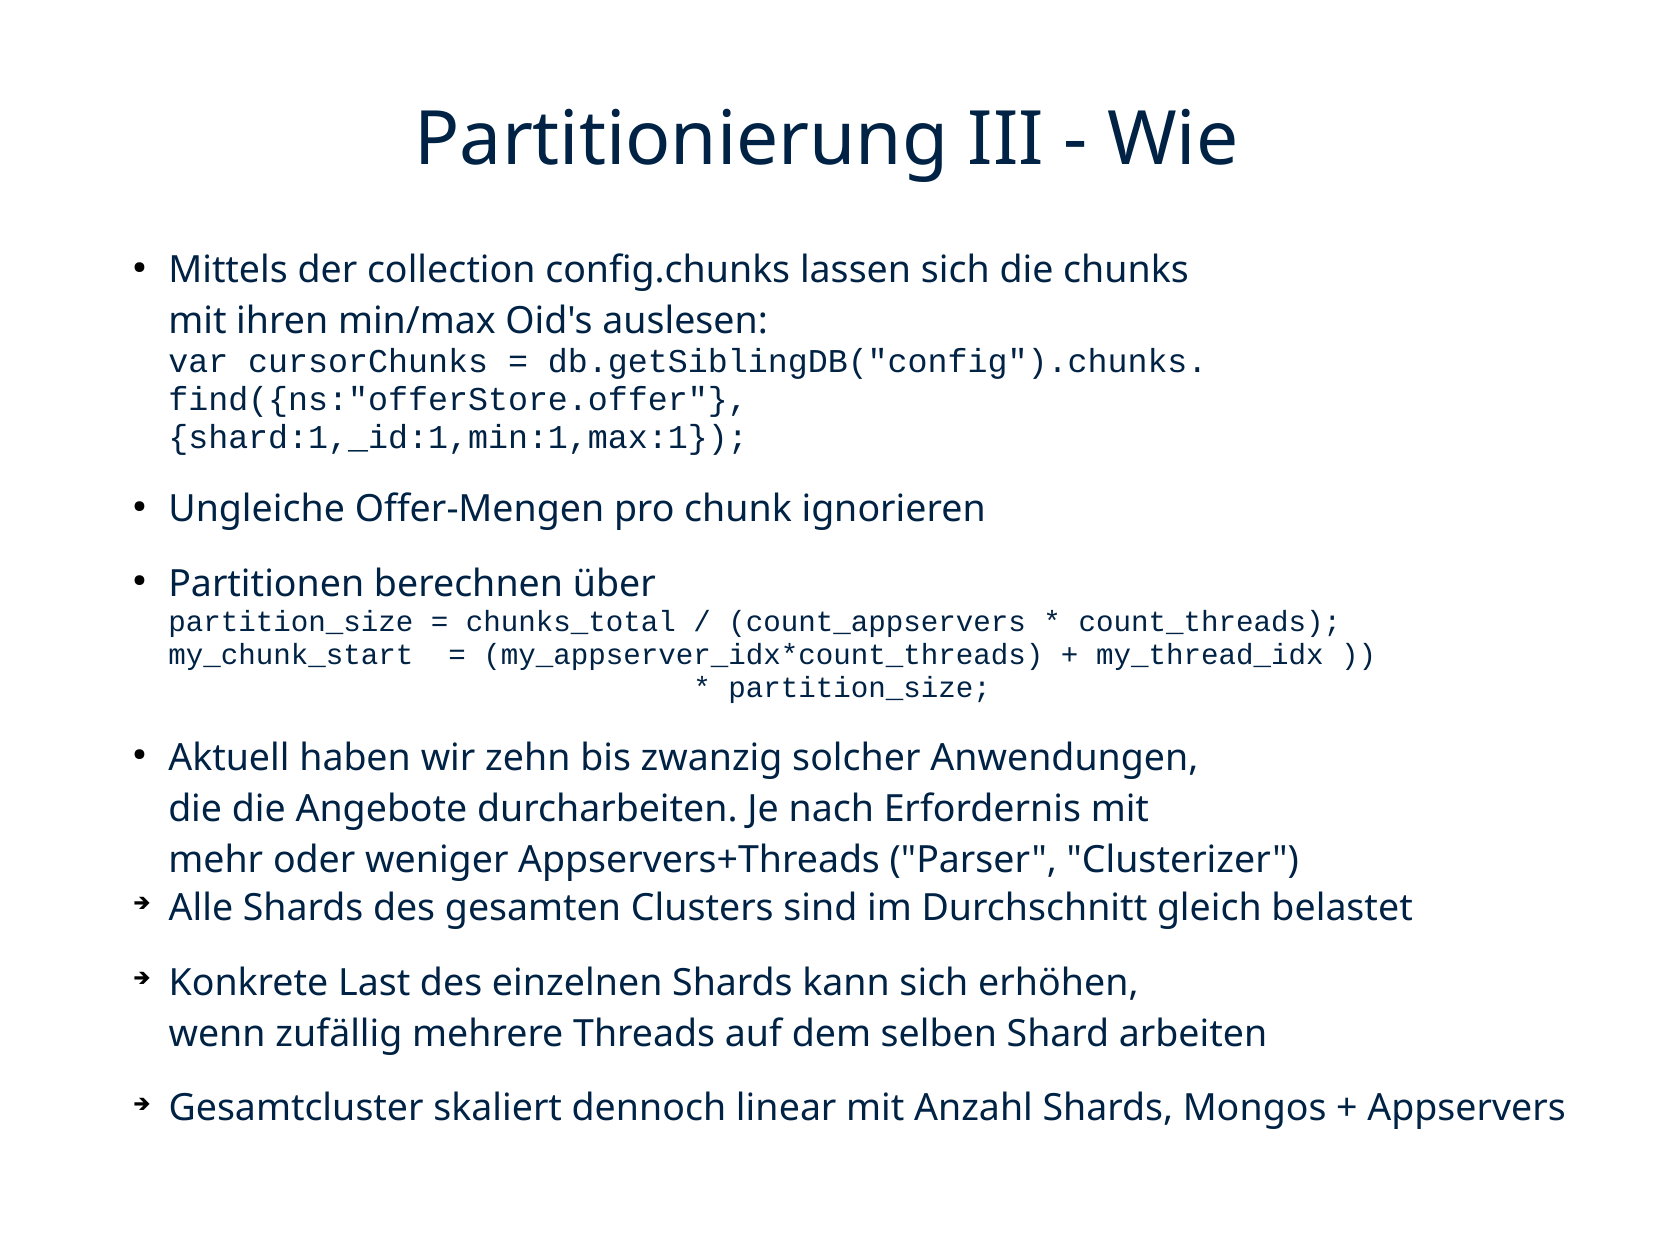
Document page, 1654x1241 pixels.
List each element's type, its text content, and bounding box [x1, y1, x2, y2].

title Partitionierung III - Wie [82, 31, 1571, 239]
text_box Mittels der collection config.chunks lassen sich die chunks mit ihren min/max Oid's auslesen: var cursorChunks = db.getSiblingDB("config").chunks. find({ns:"offerStore.offer"}, {shard:1,_id:1,min:1,max:1}); Ungleiche Offer-Mengen pro chunk ignorieren Partitionen berechnen über partition_size = chunks_total / (count_appservers * count_threads); my_chunk_start = (my_appserver_idx*count_threads) + my_thread_idx )) * partition_size; Aktuell haben wir zehn bis zwanzig solcher Anwendungen, die die Angebote durcharbeiten. Je nach Erfordernis mit mehr oder weniger Appservers+Threads ("Parser", "Clusterizer") [118, 239, 1409, 873]
text_box Alle Shards des gesamten Clusters sind im Durchschnitt gleich belastet Konkrete Last des einzelnen Shards kann sich erhöhen, wenn zufällig mehrere Threads auf dem selben Shard arbeiten Gesamtcluster skaliert dennoch linear mit Anzahl Shards, Mongos + Appservers [118, 873, 1498, 1117]
